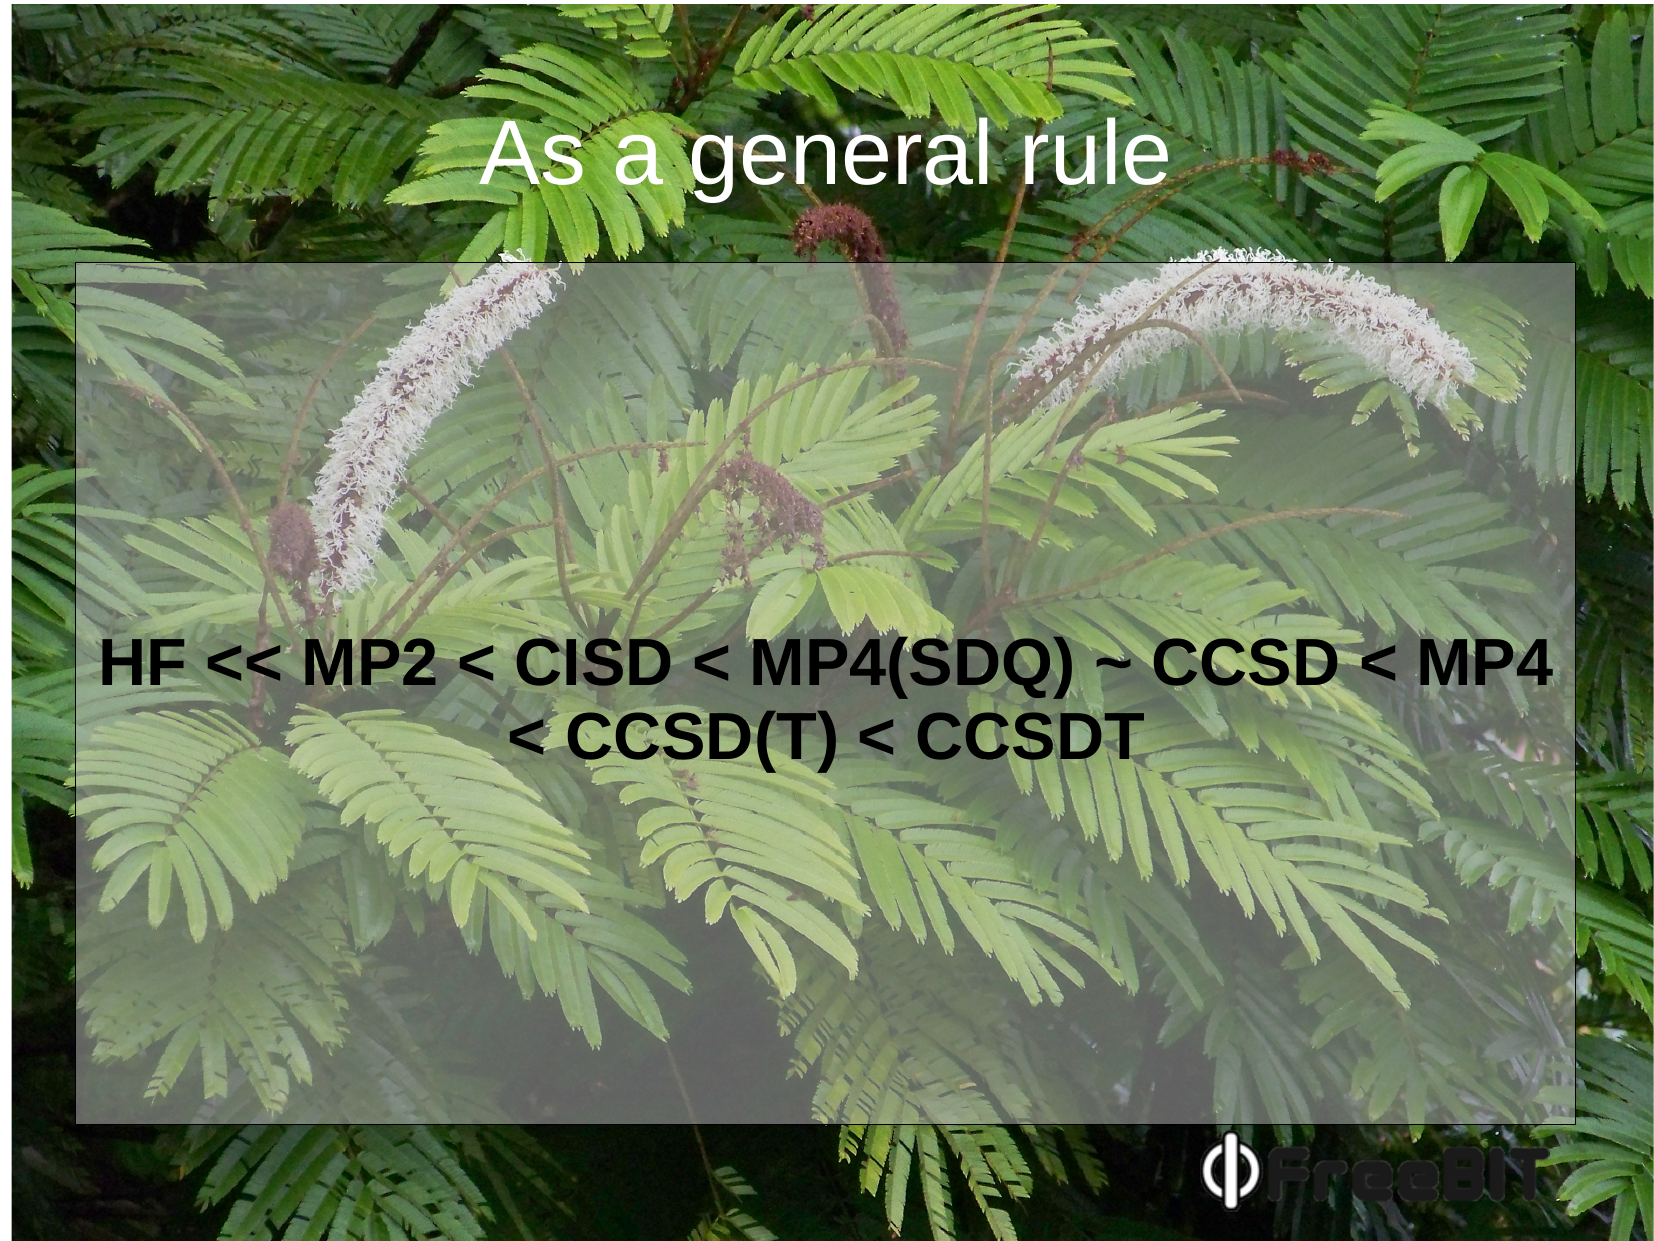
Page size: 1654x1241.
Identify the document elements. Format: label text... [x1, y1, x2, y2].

picture [11, 4, 1654, 1241]
title As a general rule [82, 49, 1571, 257]
subtitle HF << MP2 < CISD < MP4(SDQ) ~ CCSD < MP4 < CCSD(T) < CCSDT [82, 297, 1571, 1102]
